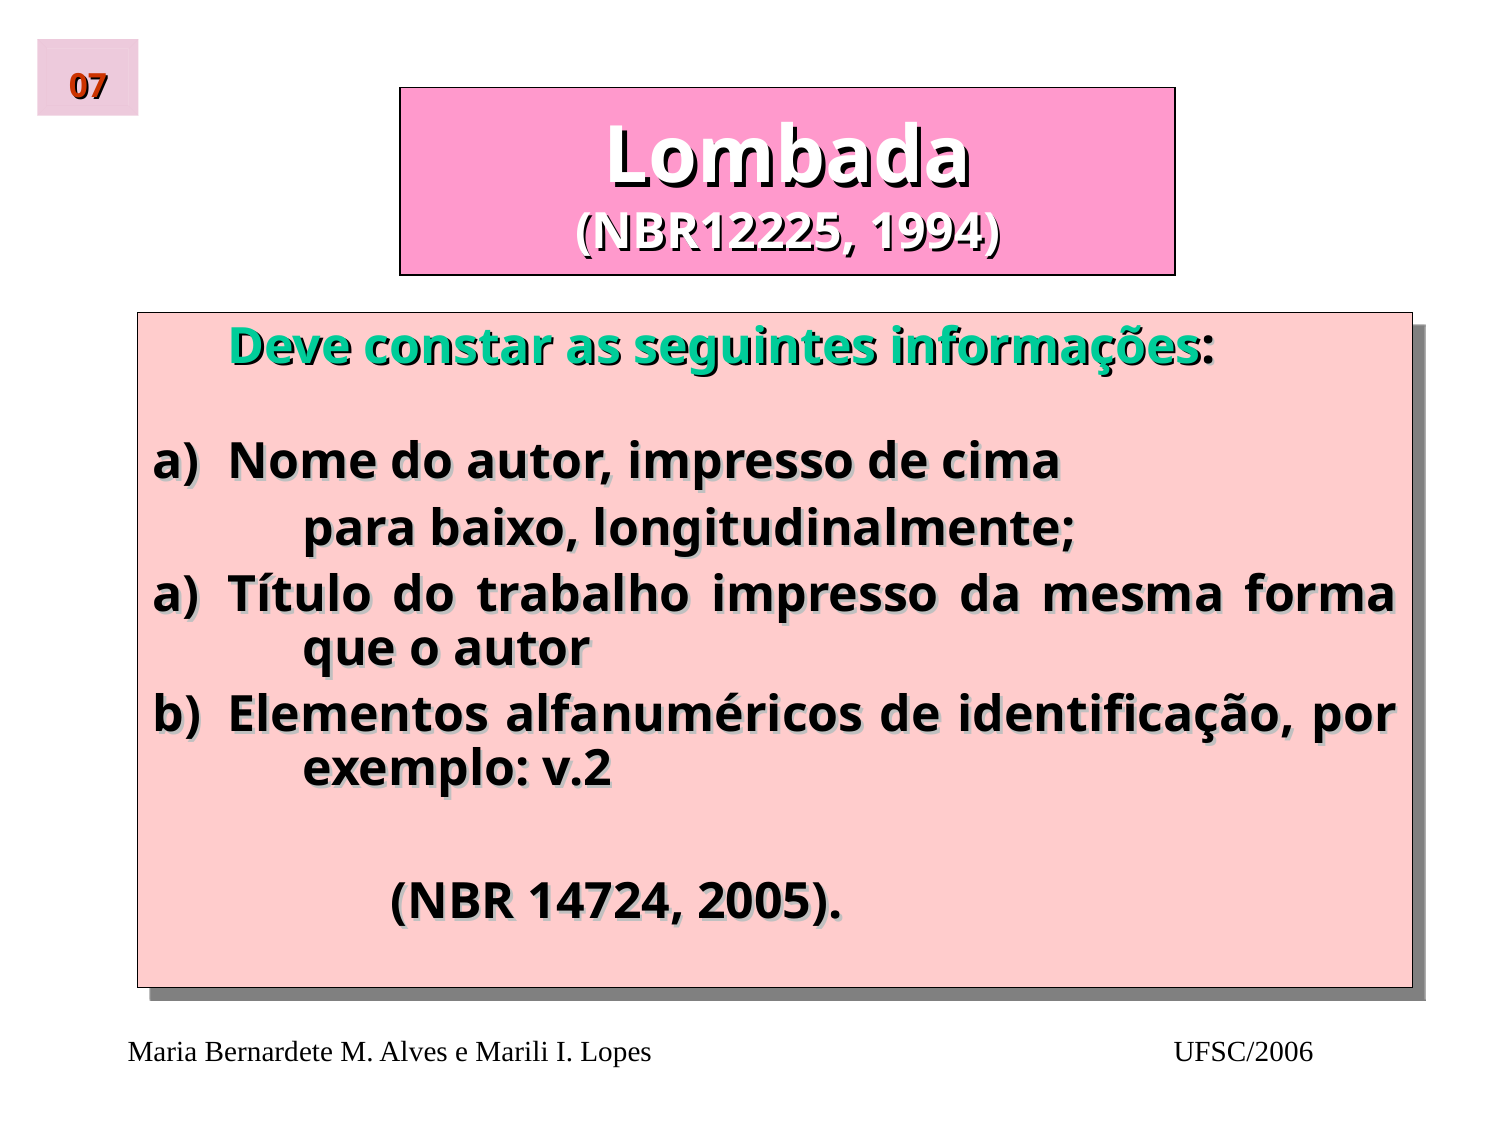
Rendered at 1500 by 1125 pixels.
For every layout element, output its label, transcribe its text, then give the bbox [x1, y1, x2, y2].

text_box Maria Bernardete M. Alves e Marili I. Lopes [112, 1025, 901, 1101]
text_box UFSC/2006 [1062, 1025, 1426, 1101]
title Lombada (NBR12225, 1994) [399, 87, 1175, 276]
text_box 07 [37, 39, 139, 116]
list Deve constar as seguintes informações: Nome do autor, impresso de cima para baixo, longitudinalmente; Título do trabalho impresso da mesma forma que o autor Elementos alfanuméricos de identificação, por exemplo: v.2 (NBR 14724, 2005). [137, 312, 1413, 988]
